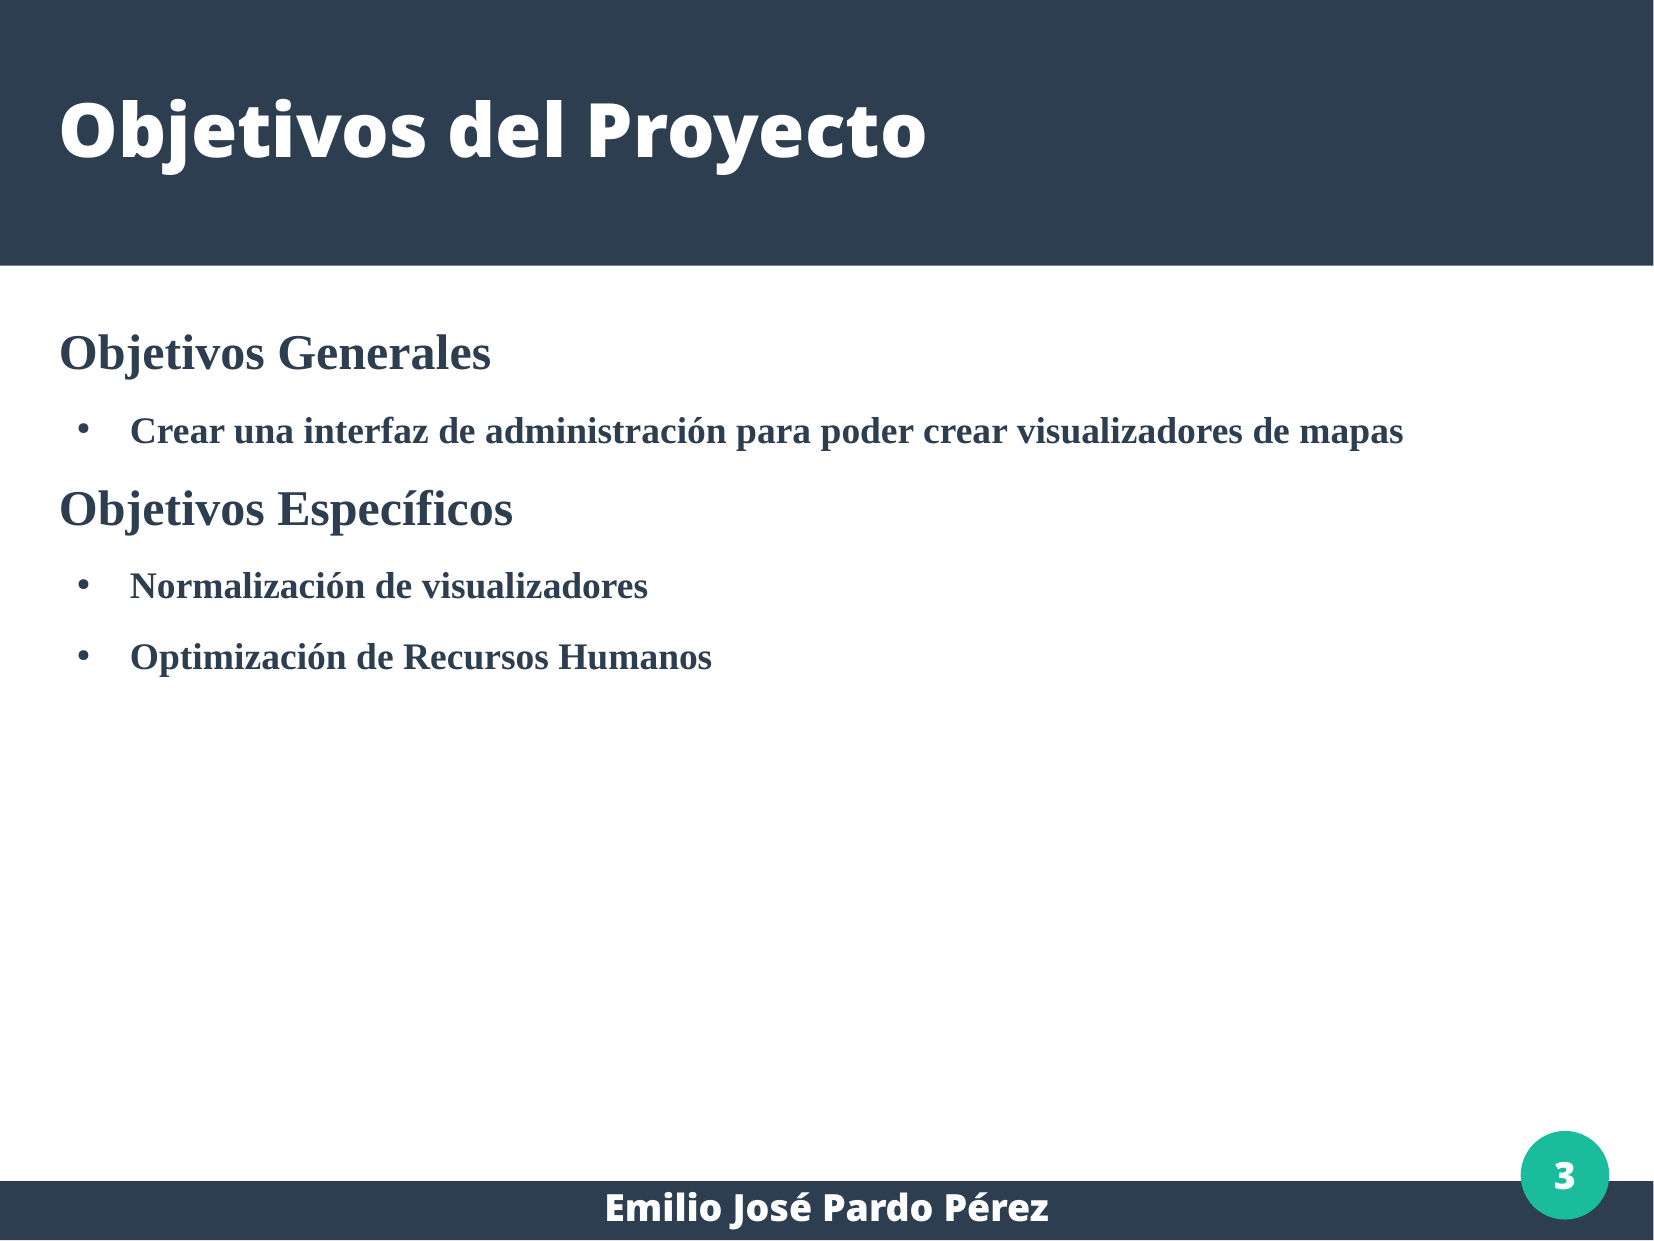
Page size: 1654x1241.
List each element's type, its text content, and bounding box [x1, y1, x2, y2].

list Objetivos Generales Crear una interfaz de administración para poder crear visualizadores de mapas Objetivos Específicos Normalización de visualizadores Optimización de Recursos Humanos [59, 324, 1595, 1152]
title Objetivos del Proyecto [59, 49, 1595, 207]
